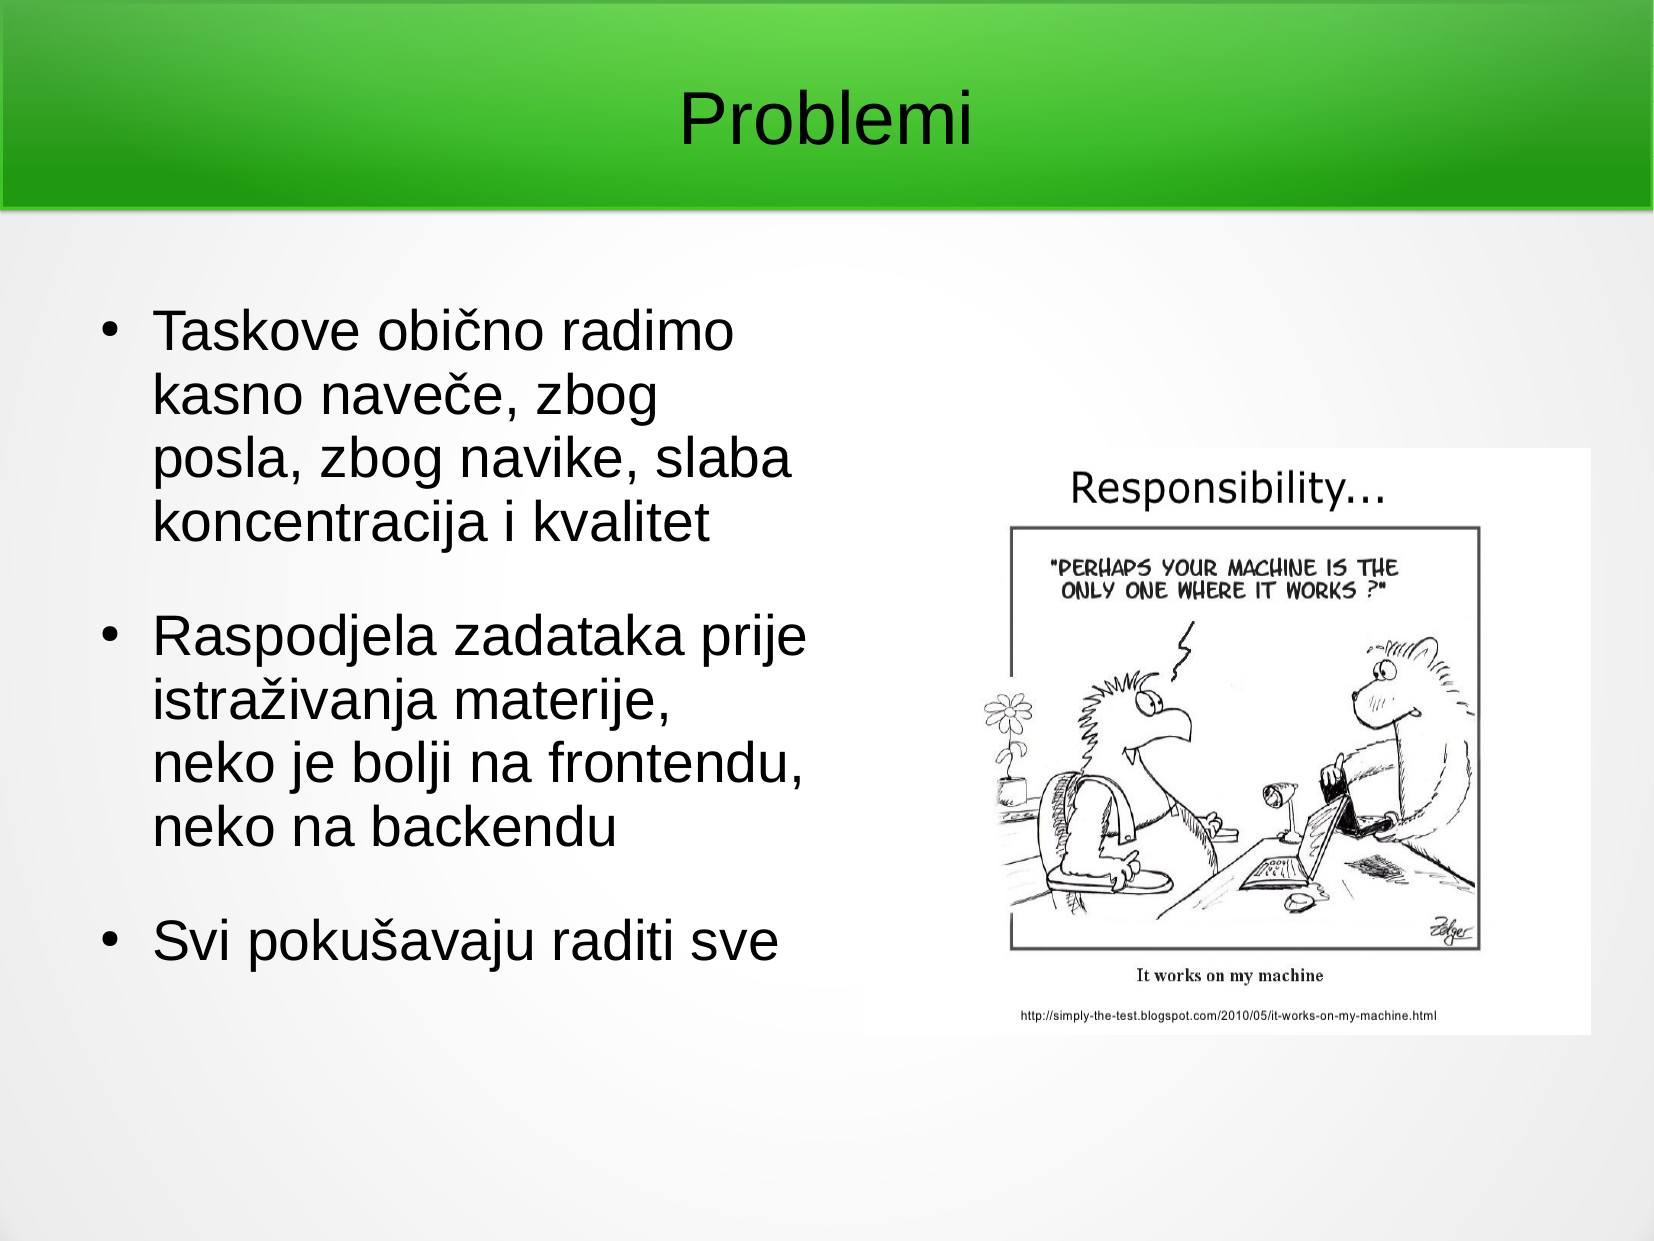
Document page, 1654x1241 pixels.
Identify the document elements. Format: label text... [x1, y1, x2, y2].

title Problemi [82, 47, 1571, 189]
list Taskove obično radimo kasno naveče, zbog posla, zbog navike, slaba koncentracija i kvalitet Raspodjela zadataka prije istraživanja materije, neko je bolji na frontendu, neko na backendu Svi pokušavaju raditi sve [82, 299, 809, 1019]
picture [863, 448, 1591, 1036]
